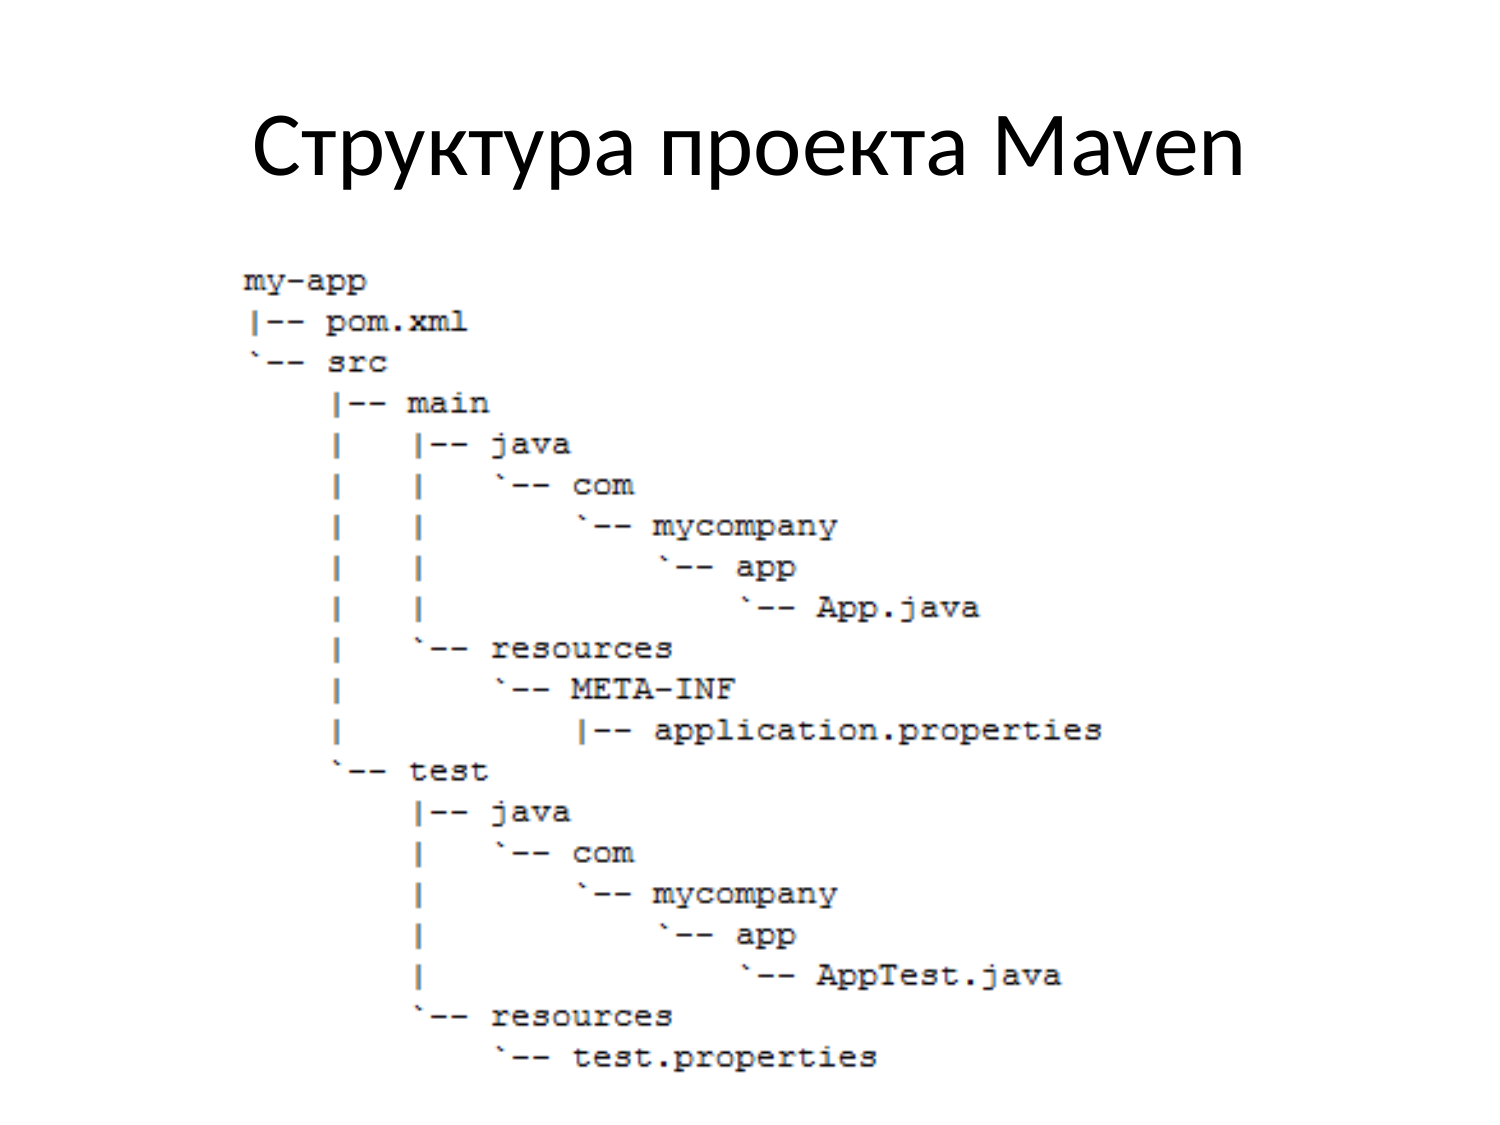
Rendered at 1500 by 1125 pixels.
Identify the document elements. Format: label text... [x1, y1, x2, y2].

picture [230, 255, 1306, 1098]
title Структура проекта Maven [75, 45, 1426, 233]
